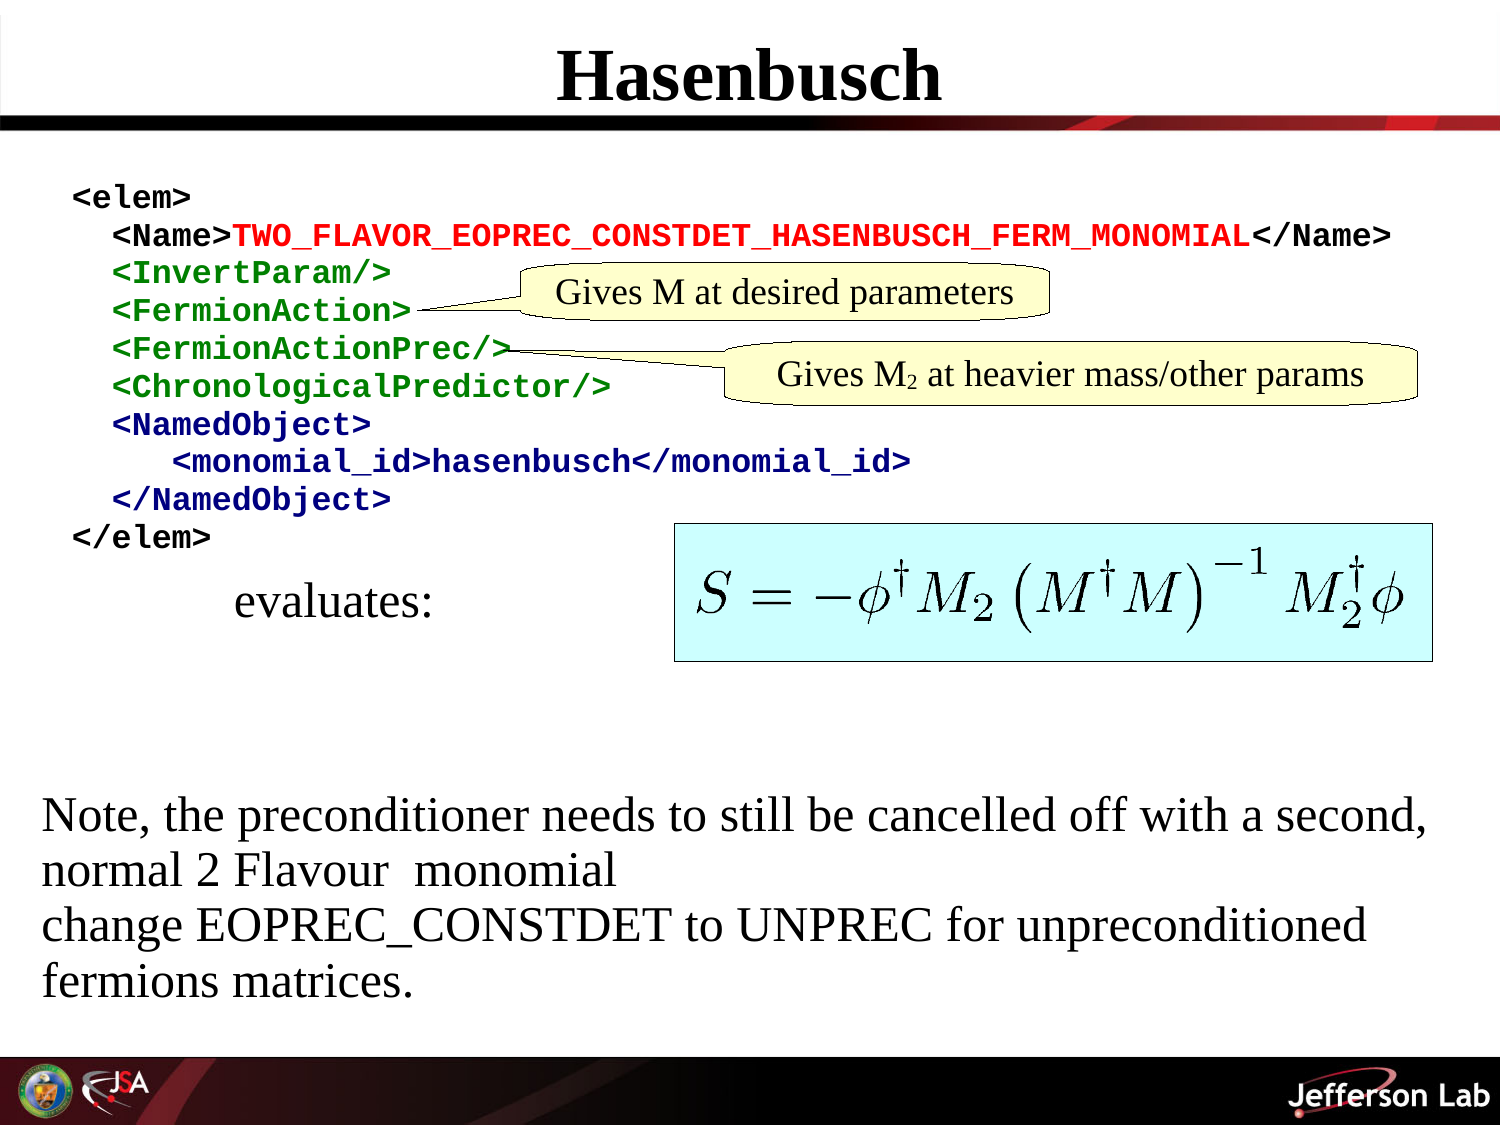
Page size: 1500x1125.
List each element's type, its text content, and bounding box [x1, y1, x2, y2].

text_box Gives M at desired parameters [417, 262, 1050, 321]
text_box Gives M2 at heavier mass/other params [503, 341, 1418, 406]
text_box evaluates: [219, 565, 483, 637]
text_box <elem> <Name>TWO_FLAVOR_EOPREC_CONSTDET_HASENBUSCH_FERM_MONOMIAL</Name> <InvertParam/> <FermionAction> <FermionActionPrec/> <ChronologicalPredictor/> <NamedObject> <monomial_id>hasenbusch</monomial_id> </NamedObject> </elem> [57, 173, 1452, 642]
text_box Note, the preconditioner needs to still be cancelled off with a second, normal 2 Flavour monomial change EOPREC_CONSTDET to UNPREC for unpreconditioned fermions matrices. [26, 779, 1468, 1016]
title Hasenbusch [112, 7, 1388, 143]
picture [0, 0, 1500, 1125]
text_box [674, 523, 1433, 662]
